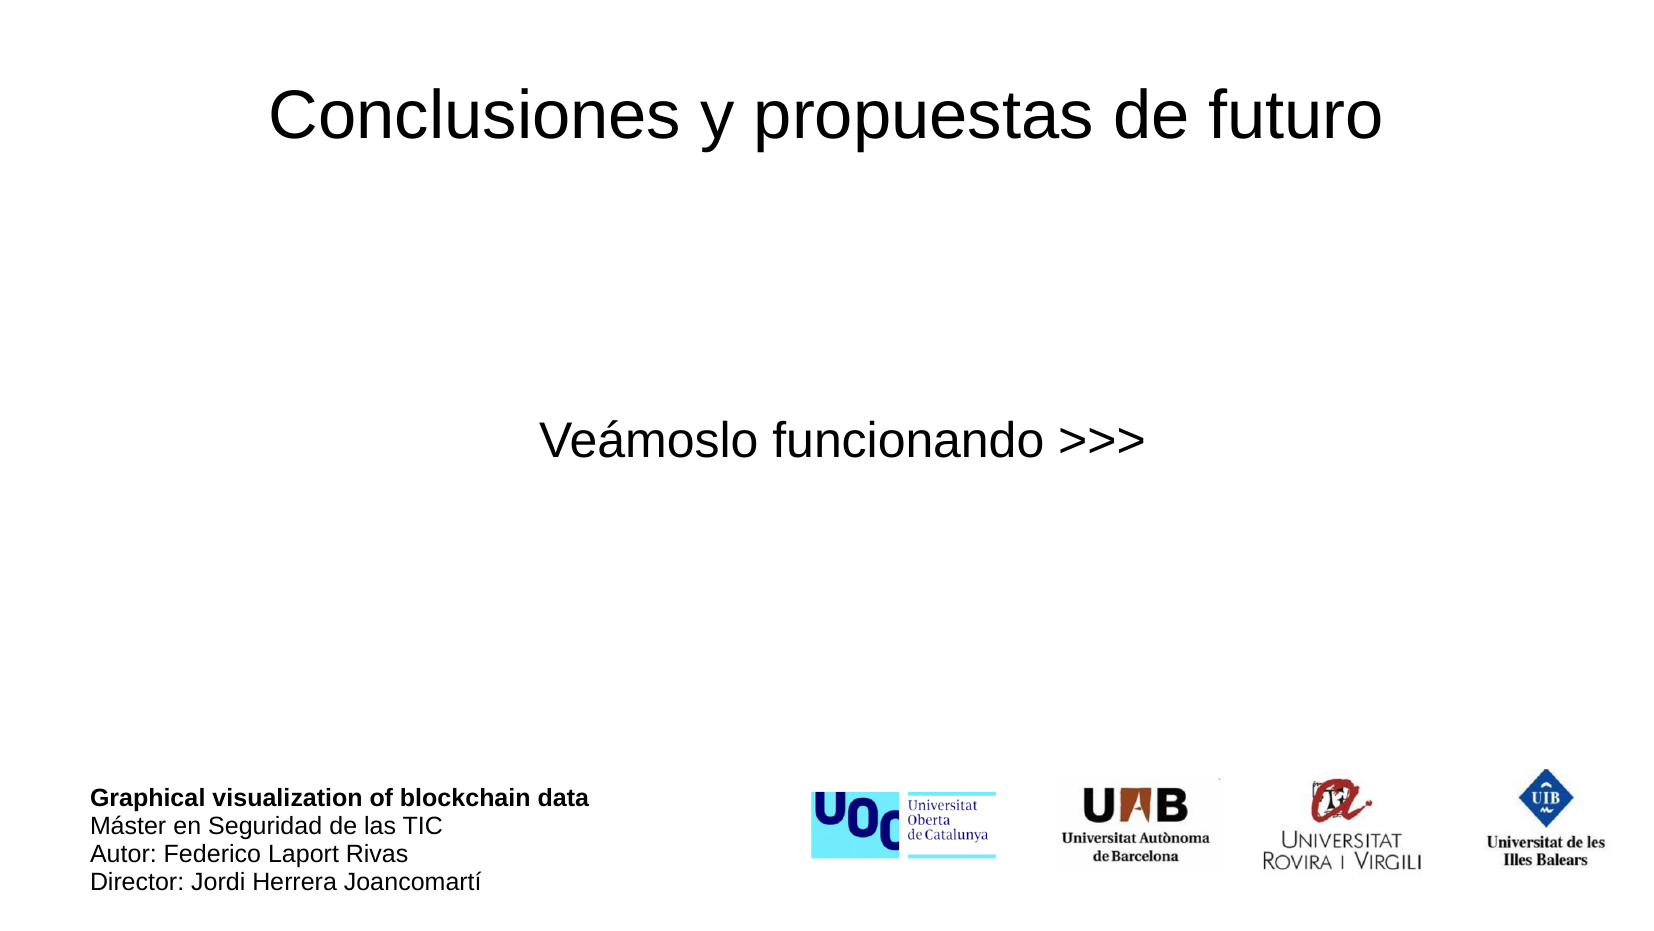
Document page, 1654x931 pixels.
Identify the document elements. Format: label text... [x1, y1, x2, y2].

text_box Veámoslo funcionando >>> [465, 405, 1186, 560]
text_box Graphical visualization of blockchain data Máster en Seguridad de las TIC Autor: Federico Laport Rivas Director: Jordi Herrera Joancomartí [90, 783, 616, 896]
picture [788, 752, 1636, 901]
title Conclusiones y propuestas de futuro [82, 37, 1571, 193]
